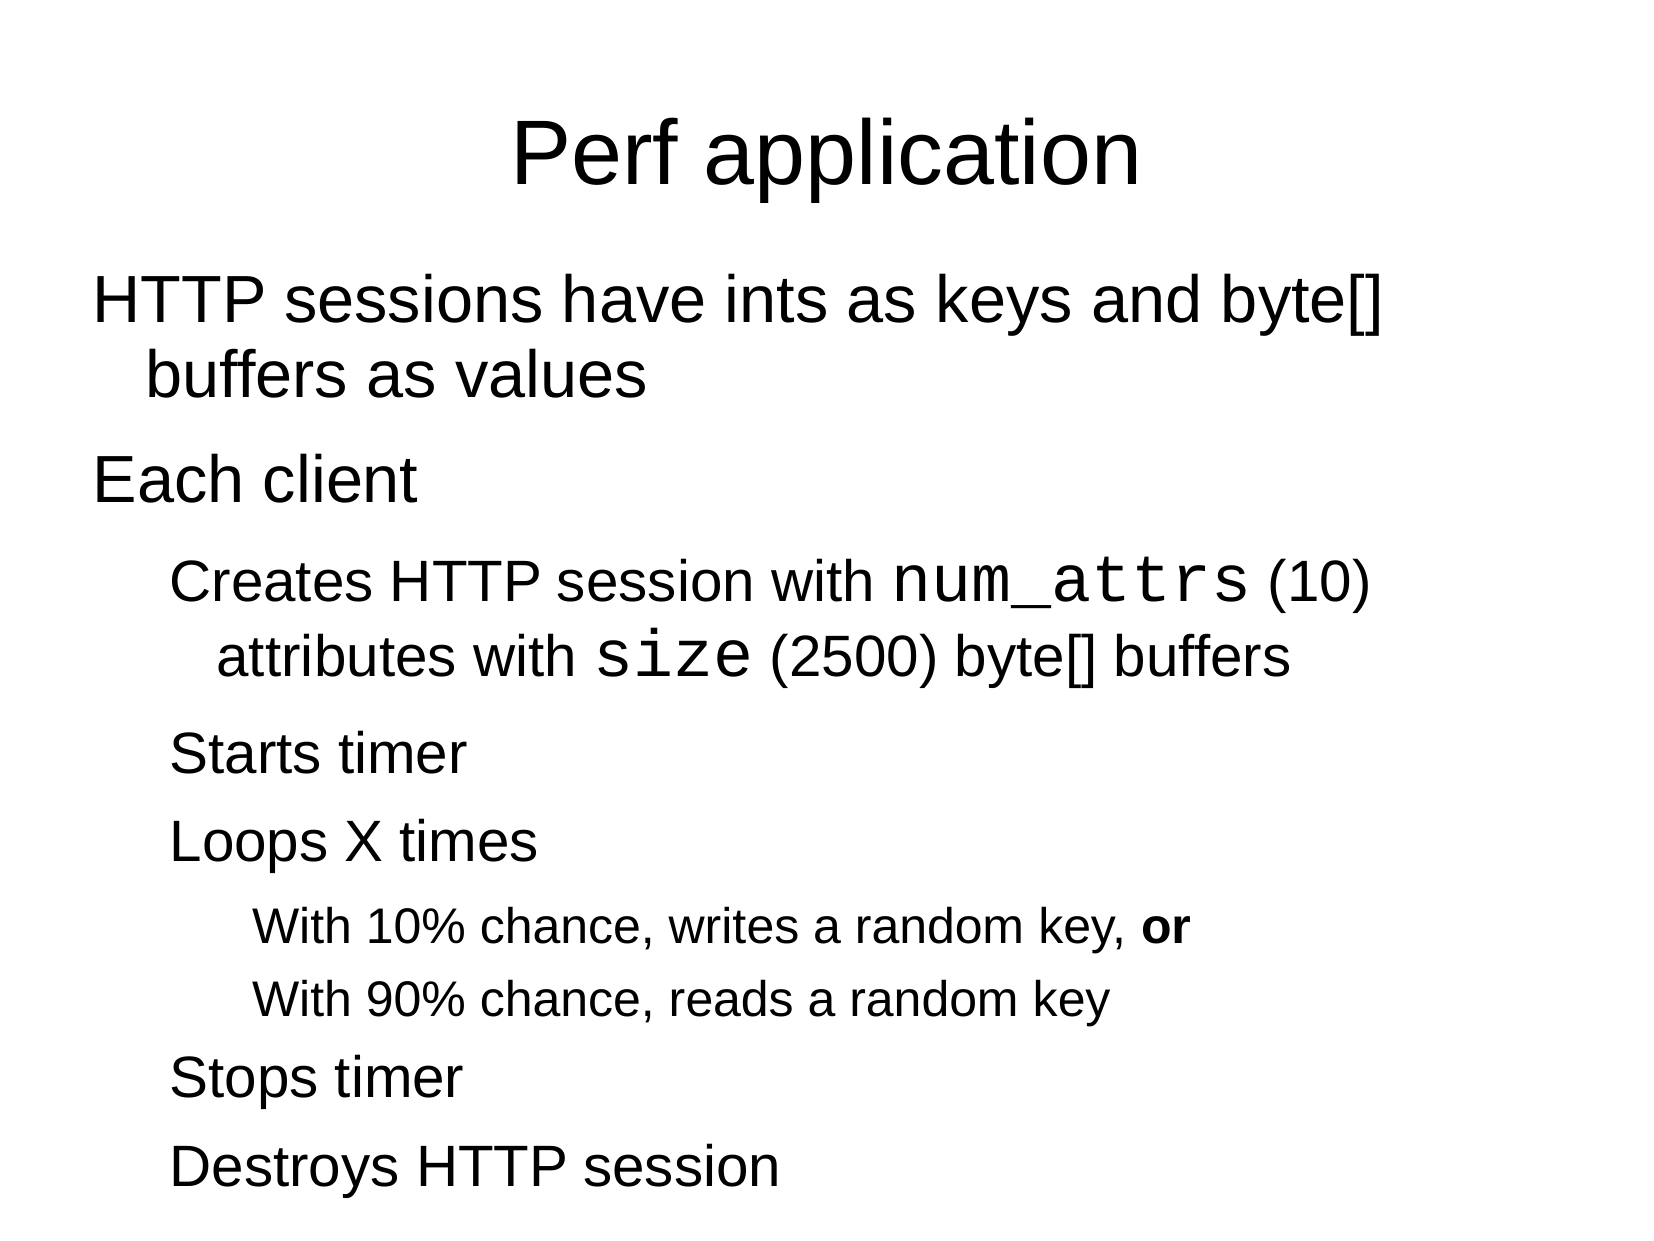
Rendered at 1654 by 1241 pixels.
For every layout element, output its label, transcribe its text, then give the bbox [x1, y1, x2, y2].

title Perf application [82, 56, 1571, 250]
list HTTP sessions have ints as keys and byte[] buffers as values Each client Creates HTTP session with num_attrs (10) attributes with size (2500) byte[] buffers Starts timer Loops X times With 10% chance, writes a random key, or With 90% chance, reads a random key Stops timer Destroys HTTP session [75, 262, 1564, 1199]
